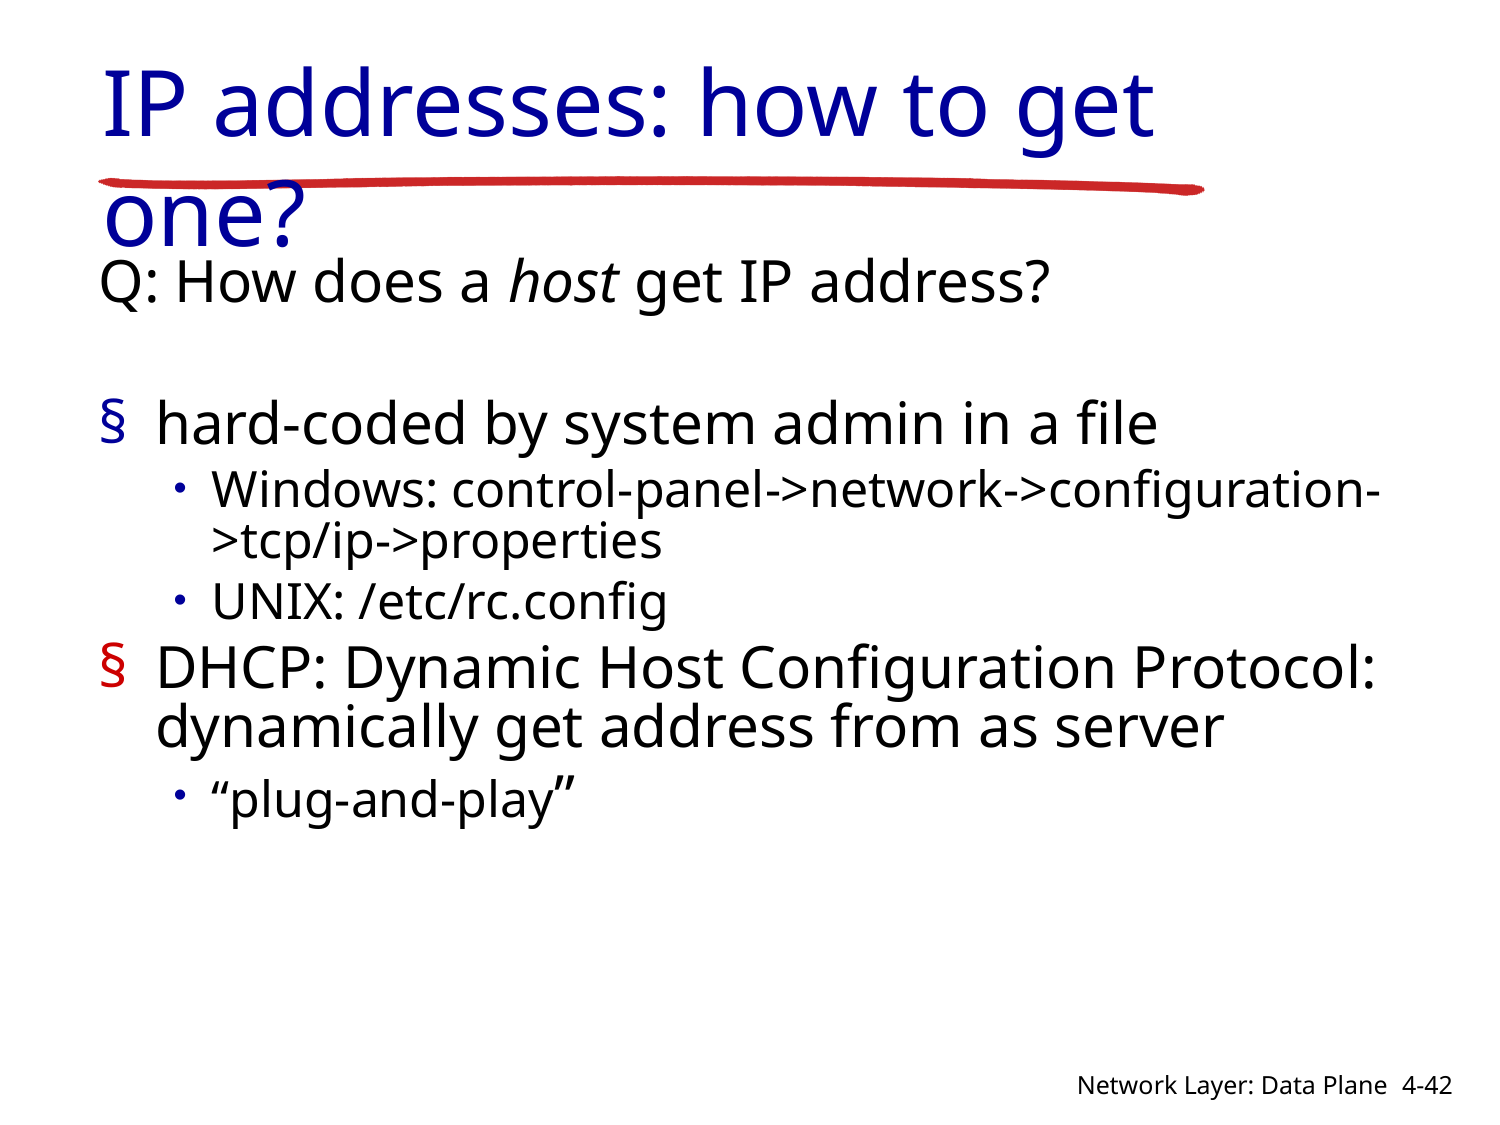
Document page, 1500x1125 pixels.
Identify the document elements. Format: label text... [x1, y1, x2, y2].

list Q: How does a host get IP address? hard-coded by system admin in a file Windows: control-panel->network->configuration->tcp/ip->properties UNIX: /etc/rc.config DHCP: Dynamic Host Configuration Protocol: dynamically get address from as server “plug-and-play” [83, 247, 1402, 799]
title IP addresses: how to get one? [87, 37, 1363, 225]
slide_number 4-13 [1387, 1062, 1480, 1107]
footer Network Layer: Data Plane [1045, 1062, 1404, 1102]
